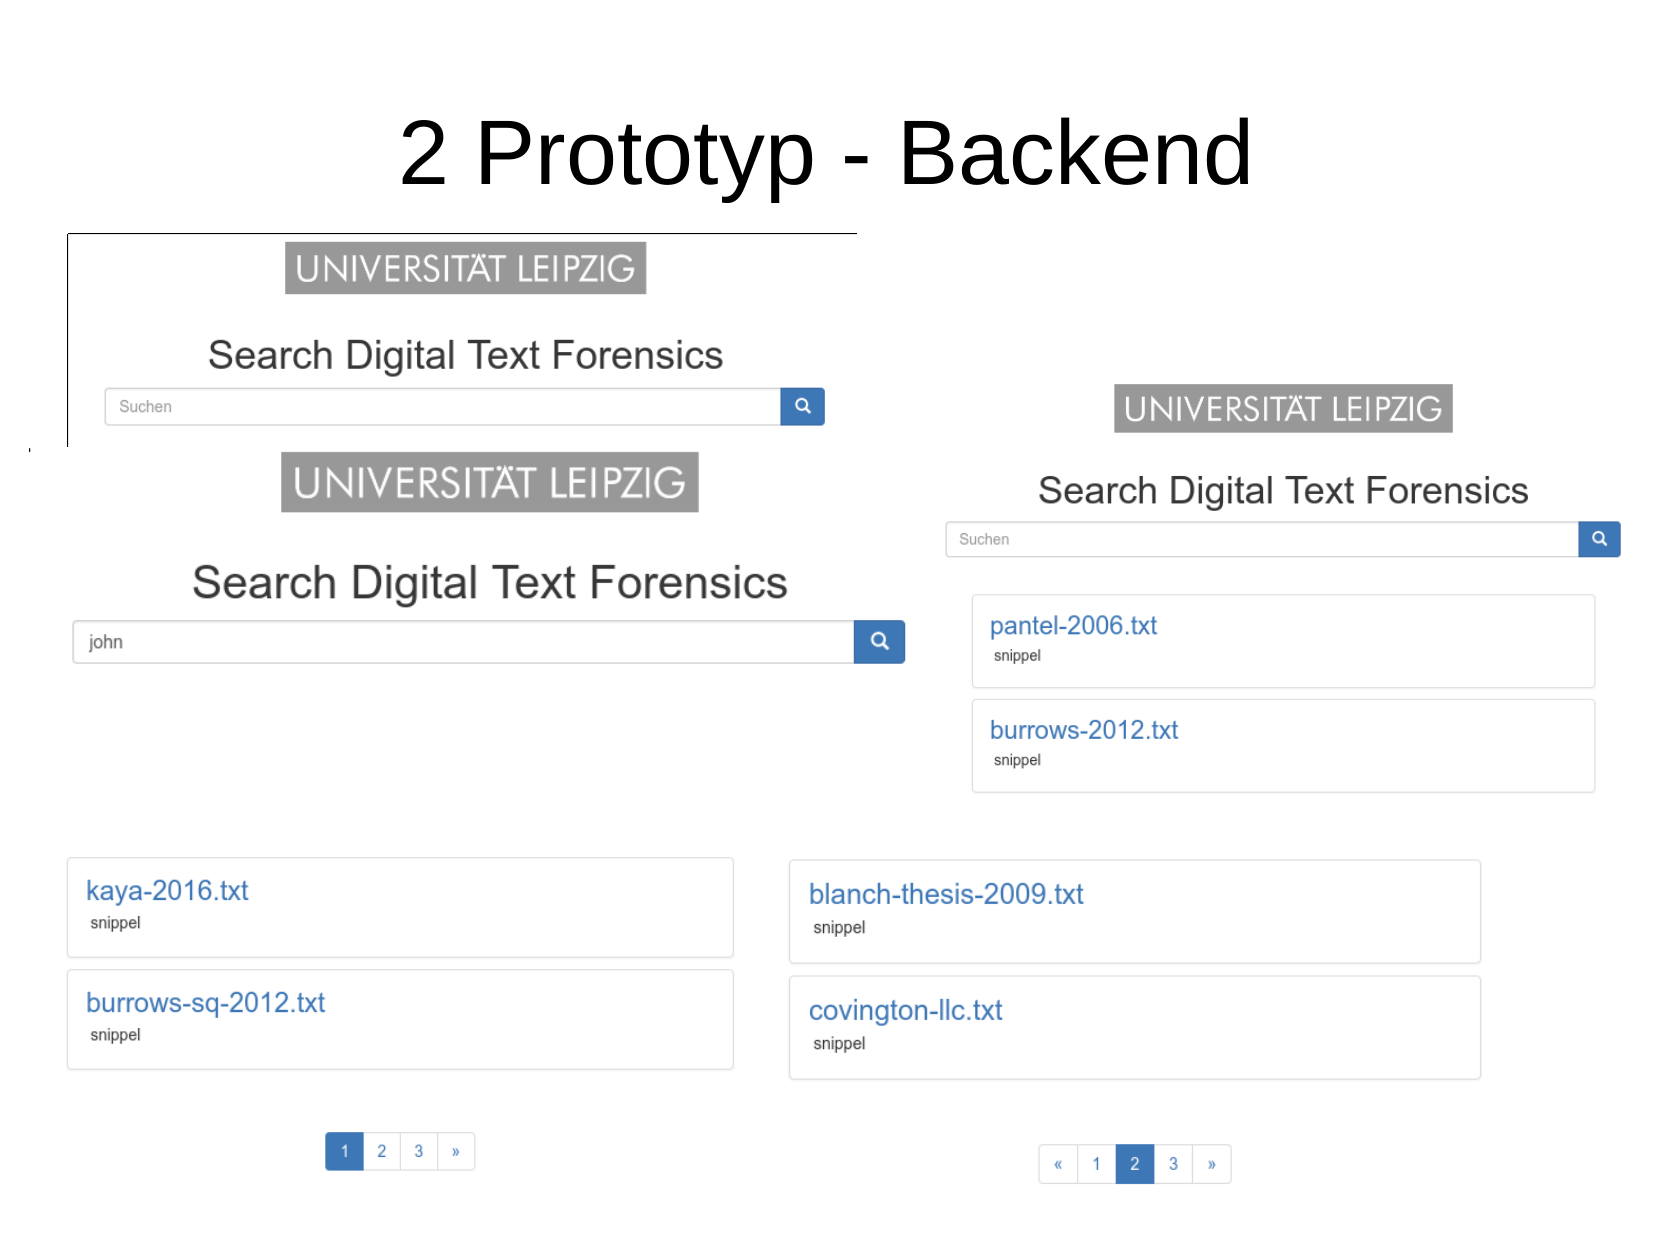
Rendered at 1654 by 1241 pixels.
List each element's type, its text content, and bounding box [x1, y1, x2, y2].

picture [782, 856, 1500, 1205]
picture [59, 856, 752, 1182]
title 2 Prototyp - Backend [82, 49, 1571, 257]
picture [29, 233, 1645, 798]
